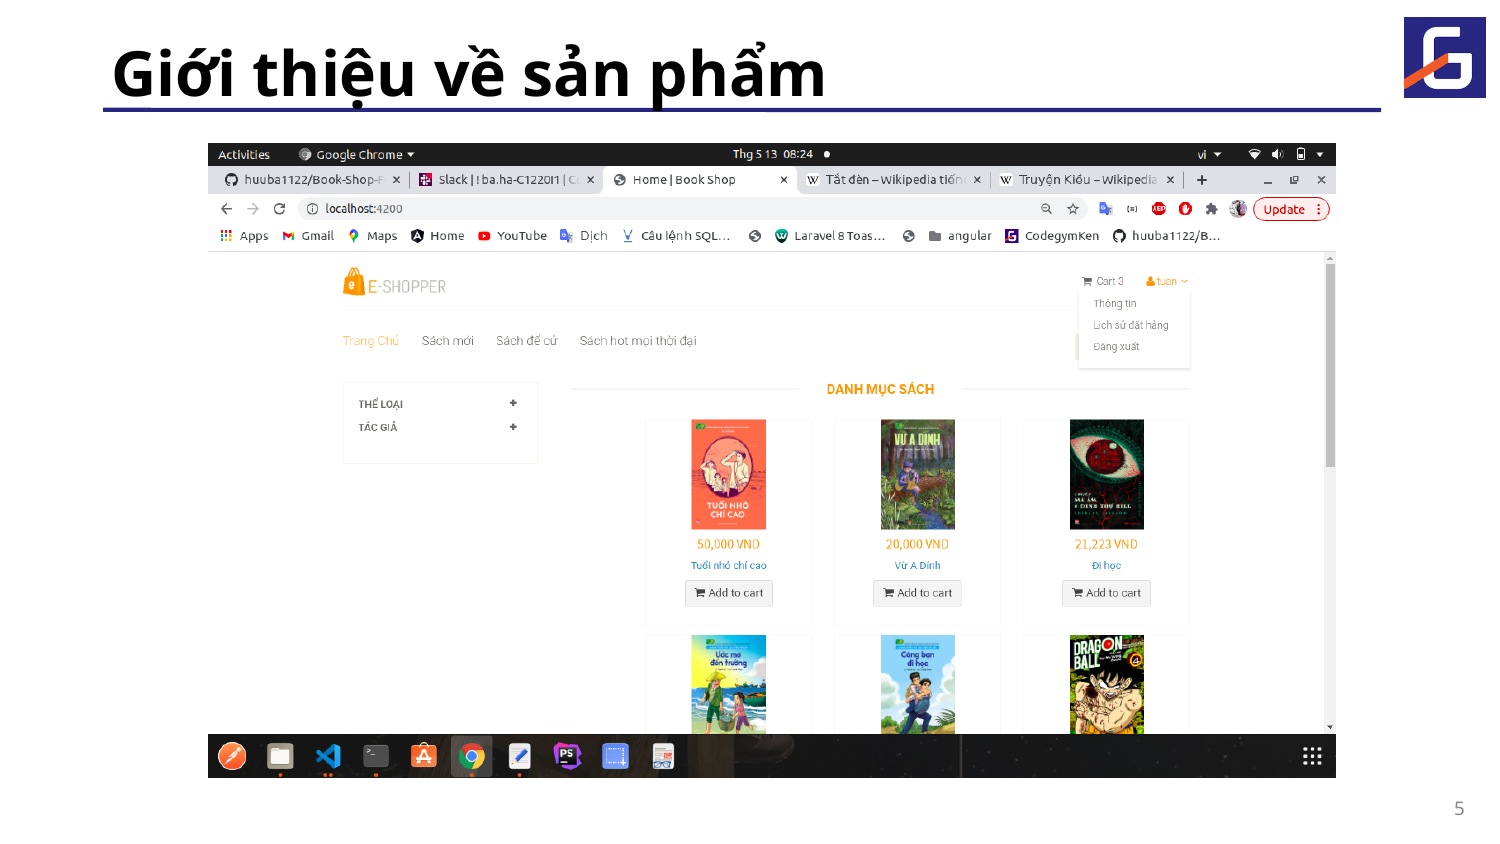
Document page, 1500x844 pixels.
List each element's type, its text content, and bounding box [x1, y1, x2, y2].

title Giới thiệu về sản phẩm [96, 28, 1449, 122]
picture [1404, 17, 1486, 98]
picture [208, 143, 1336, 778]
slide_number <number> [1389, 777, 1480, 842]
